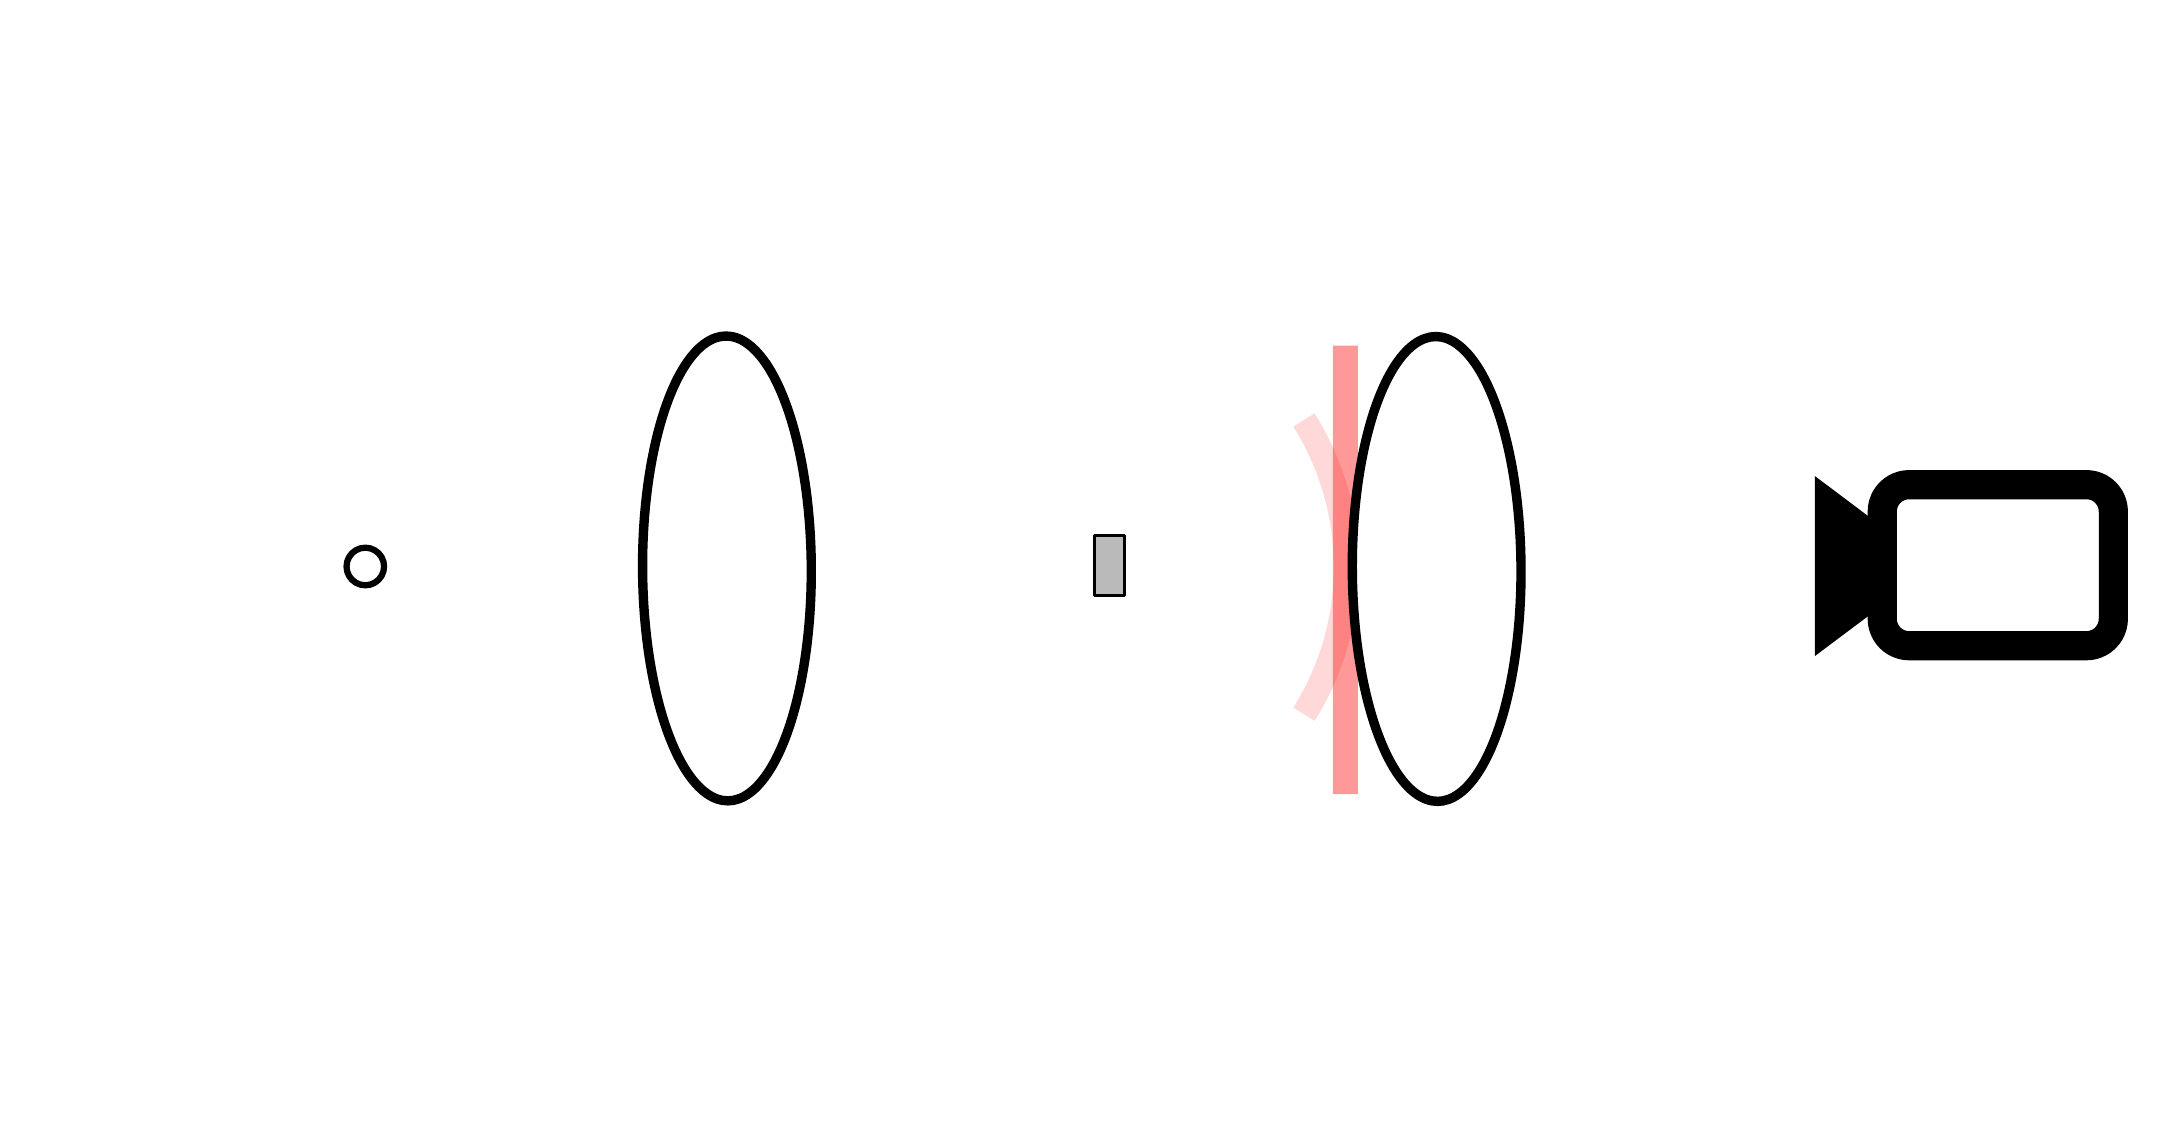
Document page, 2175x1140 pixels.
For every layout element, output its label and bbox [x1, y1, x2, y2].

text_box [1882, 484, 2114, 646]
text_box [1814, 476, 1875, 657]
text_box [642, 0, 1747, 1140]
